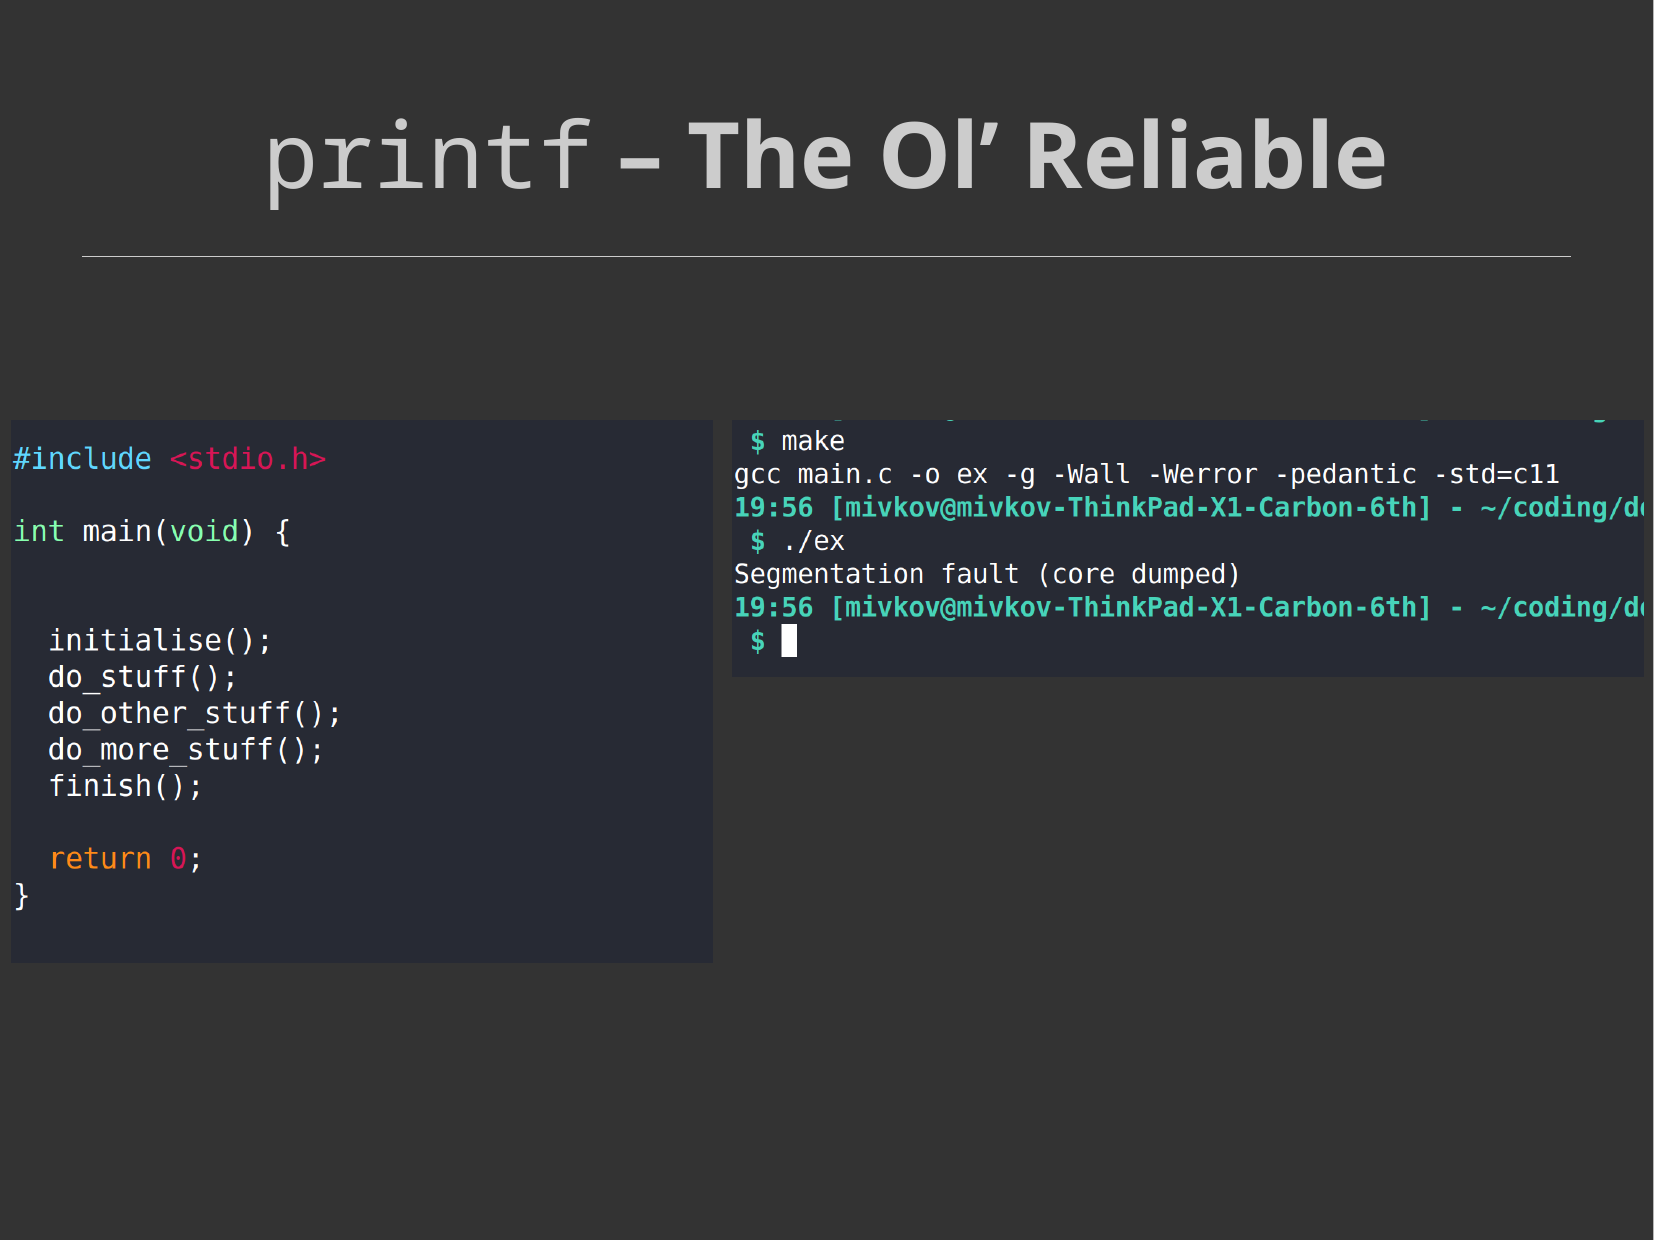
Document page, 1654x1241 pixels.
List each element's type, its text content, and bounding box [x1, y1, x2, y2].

title printf – The Ol’ Reliable [82, 49, 1571, 257]
picture [11, 420, 713, 963]
picture [732, 420, 1644, 679]
